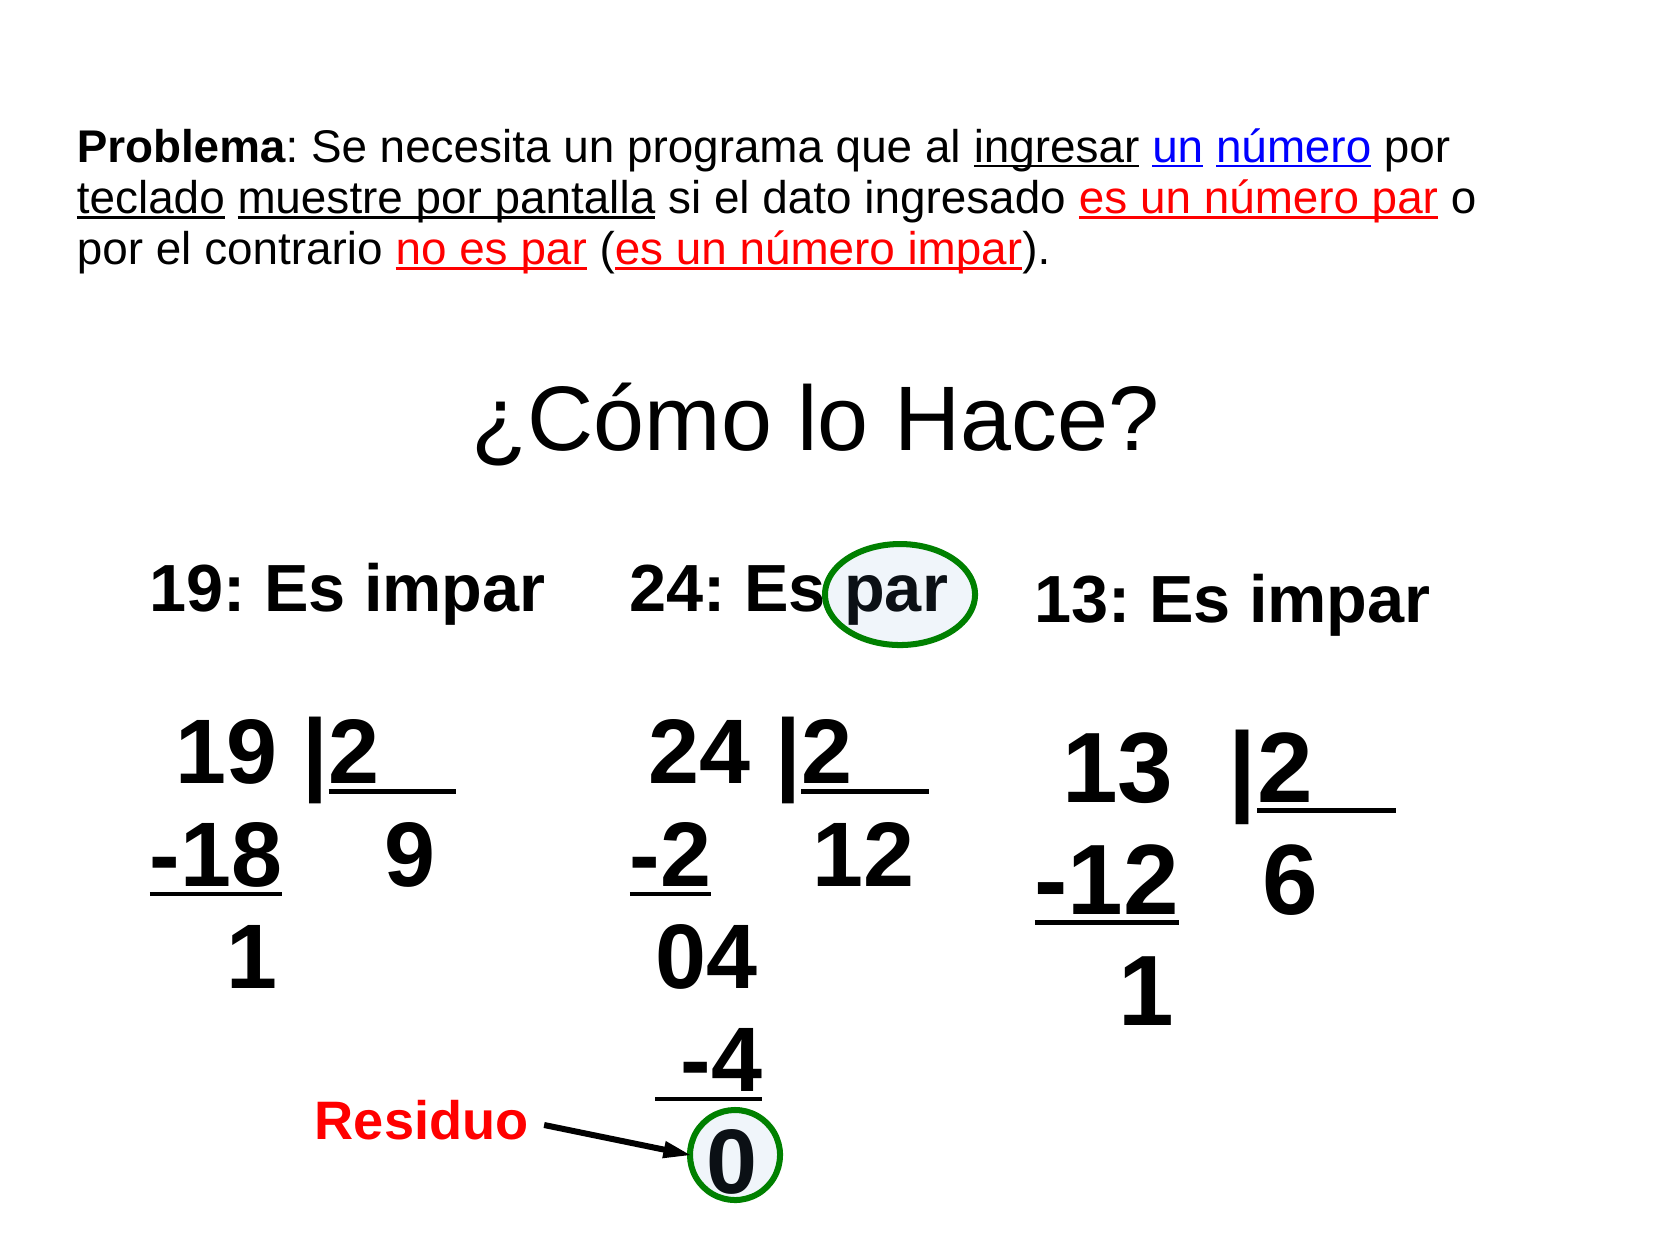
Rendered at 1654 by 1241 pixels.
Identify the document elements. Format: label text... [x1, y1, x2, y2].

text_box [825, 544, 976, 646]
title ¿Cómo lo Hace? [71, 315, 1561, 523]
text_box 13: Es impar 13 |2 -12 6 1 [1020, 555, 1516, 1055]
subtitle Problema: Se necesita un programa que al ingresar un número por teclado muestre por pantalla si el dato ingresado es un número par o por el contrario no es par (es un número impar). [76, 105, 1510, 291]
text_box 24: Es par 24 |2 -2 12 04 -4 0 [615, 544, 1066, 1241]
text_box [690, 1110, 781, 1201]
text_box 19: Es impar 19 |2 -18 9 1 [135, 544, 586, 1016]
text_box Residuo [300, 1083, 545, 1159]
